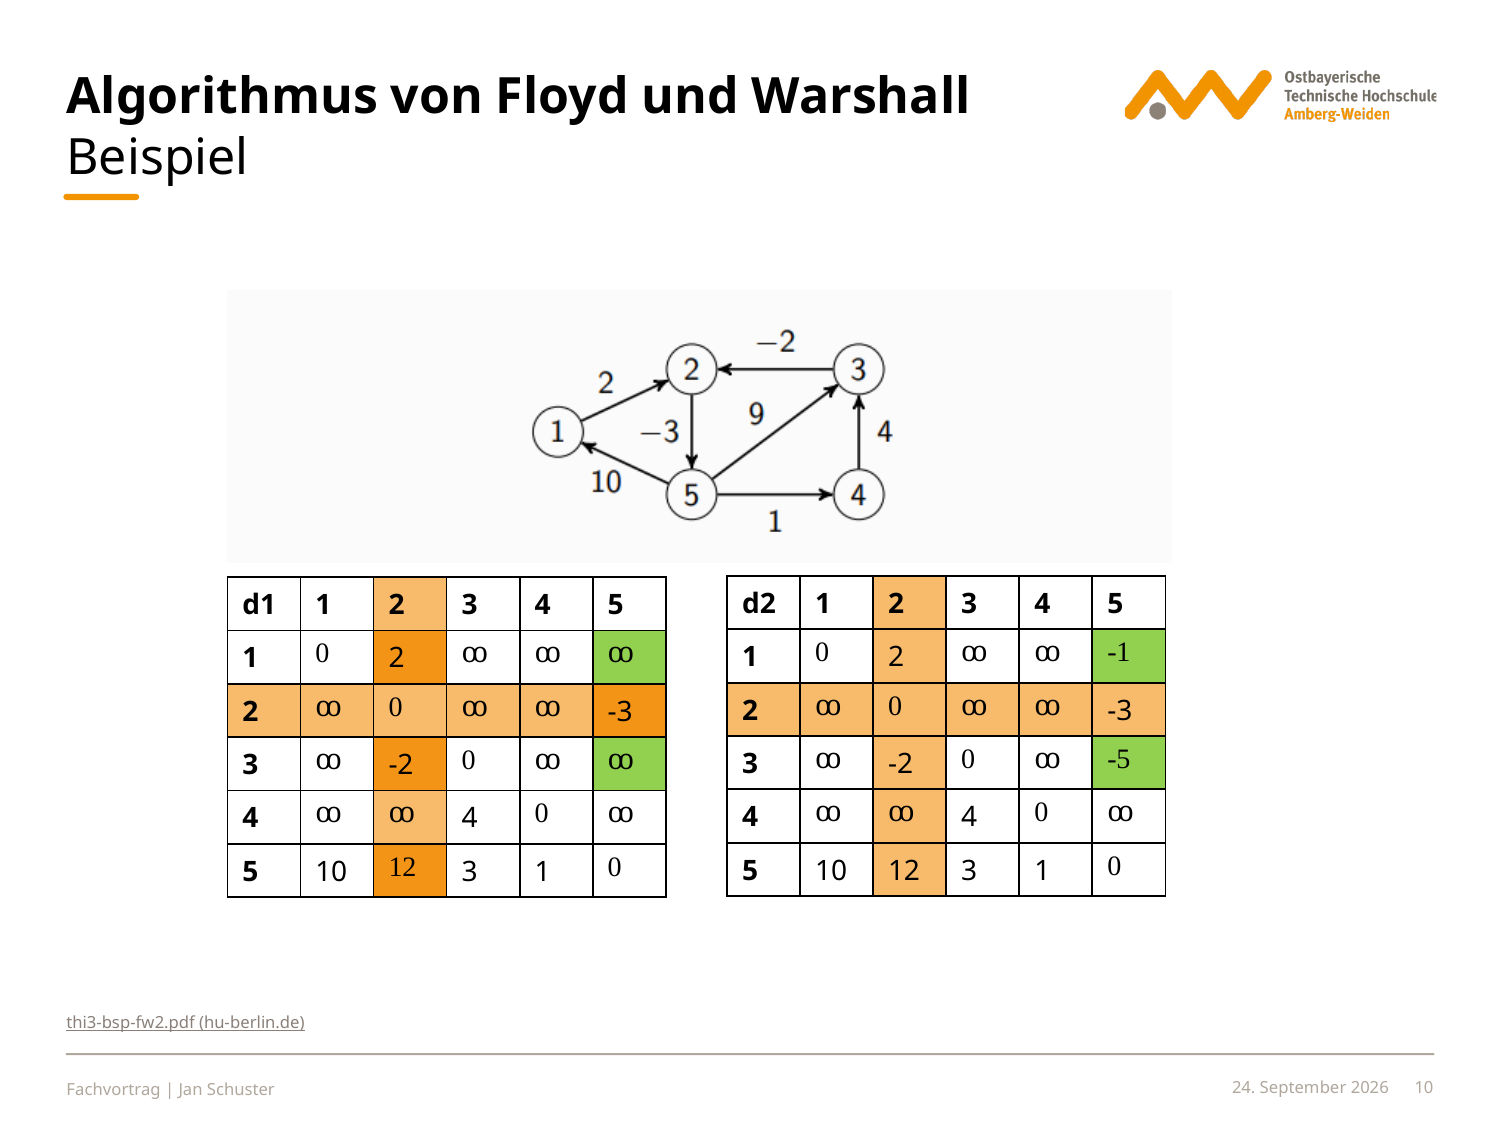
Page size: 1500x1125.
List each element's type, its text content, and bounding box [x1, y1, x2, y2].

footer Fachvortrag | Jan Schuster [66, 1065, 997, 1113]
table_cell 2 [728, 684, 799, 735]
table_cell ꝏ [1093, 790, 1165, 842]
table_header 4 [521, 578, 592, 630]
table_cell 3 [728, 737, 799, 788]
table_cell ꝏ [1020, 630, 1091, 682]
table_cell ꝏ [947, 630, 1018, 682]
table_cell 0 [1093, 844, 1165, 895]
text_box [227, 290, 1172, 563]
table_cell 3 [947, 844, 1018, 895]
table_cell ꝏ [447, 685, 519, 736]
list Beispiel [66, 130, 1434, 190]
table_cell ꝏ [301, 791, 373, 843]
table_cell 10 [301, 845, 373, 896]
table_cell -1 [1093, 630, 1165, 682]
slide_number <number> [1395, 1065, 1434, 1113]
table_cell 2 [874, 630, 945, 682]
table_cell 10 [801, 844, 872, 895]
table_cell 4 [228, 791, 300, 843]
table_cell -5 [1093, 737, 1165, 788]
table_cell 0 [874, 684, 945, 735]
table_cell ꝏ [801, 684, 872, 735]
table_cell 4 [947, 790, 1018, 842]
table_cell 0 [594, 845, 665, 896]
table_cell ꝏ [594, 631, 665, 683]
table_cell ꝏ [594, 791, 665, 843]
table_cell ꝏ [521, 685, 592, 736]
table_cell 0 [801, 630, 872, 682]
table_cell -3 [1093, 684, 1165, 735]
table_cell -2 [874, 737, 945, 788]
table_cell 0 [1020, 790, 1091, 842]
table_cell ꝏ [801, 790, 872, 842]
table_header d2 [728, 577, 799, 628]
table_header 3 [947, 577, 1018, 628]
table_cell 5 [228, 845, 300, 896]
table_header 3 [447, 578, 519, 630]
table_cell 0 [447, 738, 519, 790]
table_cell 2 [374, 631, 446, 683]
table_cell ꝏ [301, 685, 373, 736]
table_cell ꝏ [594, 738, 665, 790]
table_header 2 [874, 577, 945, 628]
table_cell ꝏ [1020, 684, 1091, 735]
table_cell 12 [874, 844, 945, 895]
table_cell ꝏ [1020, 737, 1091, 788]
table_header 5 [594, 578, 665, 630]
table_cell 4 [447, 791, 519, 843]
table_cell 5 [728, 844, 799, 895]
table_header 1 [301, 578, 373, 630]
table_cell -2 [374, 738, 446, 790]
table_cell -3 [594, 685, 665, 736]
table_cell ꝏ [801, 737, 872, 788]
table_cell ꝏ [521, 631, 592, 683]
table_cell 0 [521, 791, 592, 843]
table_header d1 [228, 578, 300, 630]
table_cell 1 [228, 631, 300, 683]
table_cell 2 [228, 685, 300, 736]
table_cell ꝏ [374, 791, 446, 843]
table_header 5 [1093, 577, 1165, 628]
list thi3-bsp-fw2.pdf (hu-berlin.de) [66, 987, 1434, 1035]
table_cell 3 [228, 738, 300, 790]
table_cell ꝏ [521, 738, 592, 790]
table_cell 0 [947, 737, 1018, 788]
table_cell 4 [728, 790, 799, 842]
table_cell 3 [447, 845, 519, 896]
slide_number 11. Dezember 2023 [1171, 1065, 1390, 1113]
title Algorithmus von Floyd und Warshall [66, 70, 1434, 130]
table_cell ꝏ [447, 631, 519, 683]
table_header 1 [801, 577, 872, 628]
table_cell 12 [374, 845, 446, 896]
table_header 2 [374, 578, 446, 630]
table_cell 1 [1020, 844, 1091, 895]
table_cell 1 [521, 845, 592, 896]
table_cell 1 [728, 630, 799, 682]
table_cell ꝏ [874, 790, 945, 842]
table_cell 0 [301, 631, 373, 683]
table_cell ꝏ [947, 684, 1018, 735]
table_header 4 [1020, 577, 1091, 628]
table_cell ꝏ [301, 738, 373, 790]
table_cell 0 [374, 685, 446, 736]
